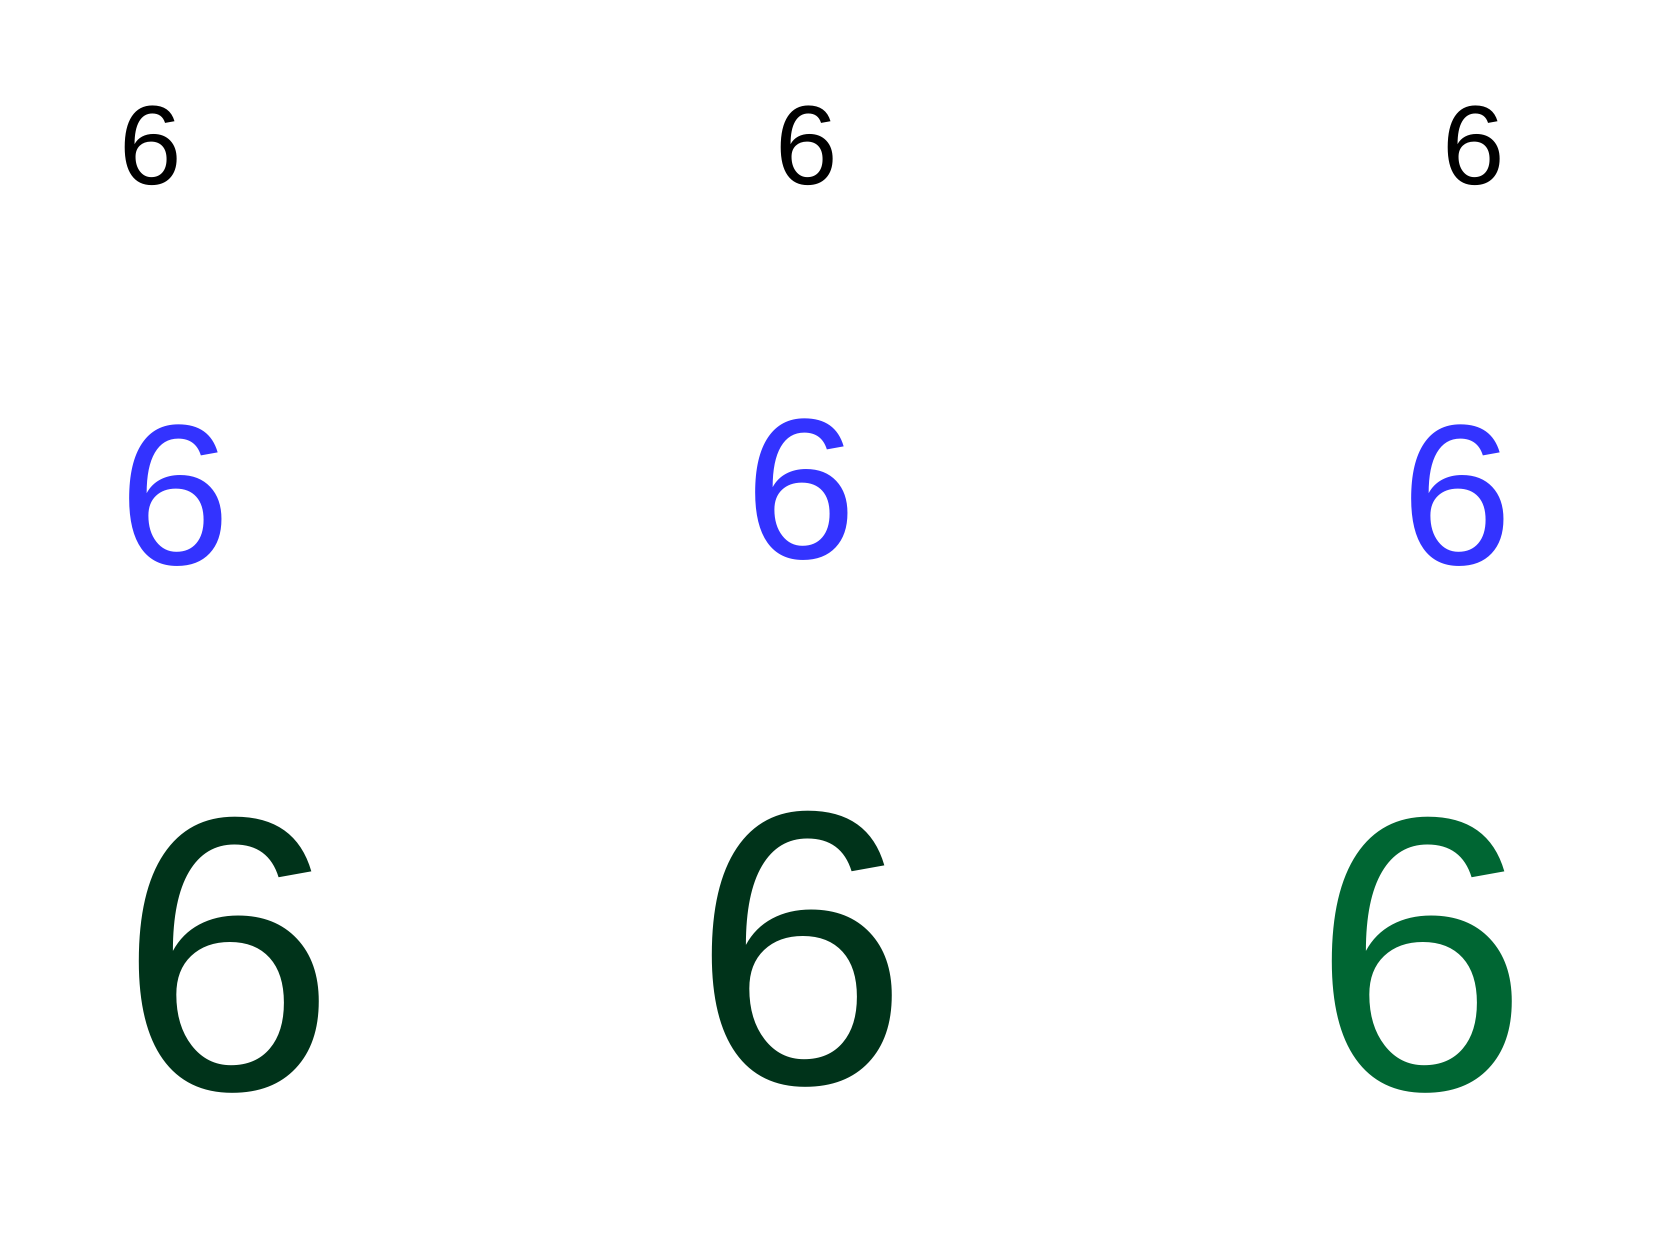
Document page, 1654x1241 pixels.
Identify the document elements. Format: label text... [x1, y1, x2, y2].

text_box 6 [730, 370, 881, 609]
text_box 6 [677, 723, 933, 1174]
text_box 6 [1386, 376, 1537, 615]
text_box 6 [1427, 75, 1533, 216]
text_box 6 [105, 729, 361, 1180]
text_box 6 [760, 75, 866, 216]
text_box 6 [105, 75, 211, 216]
text_box 6 [105, 376, 256, 615]
text_box 6 [1297, 729, 1553, 1180]
